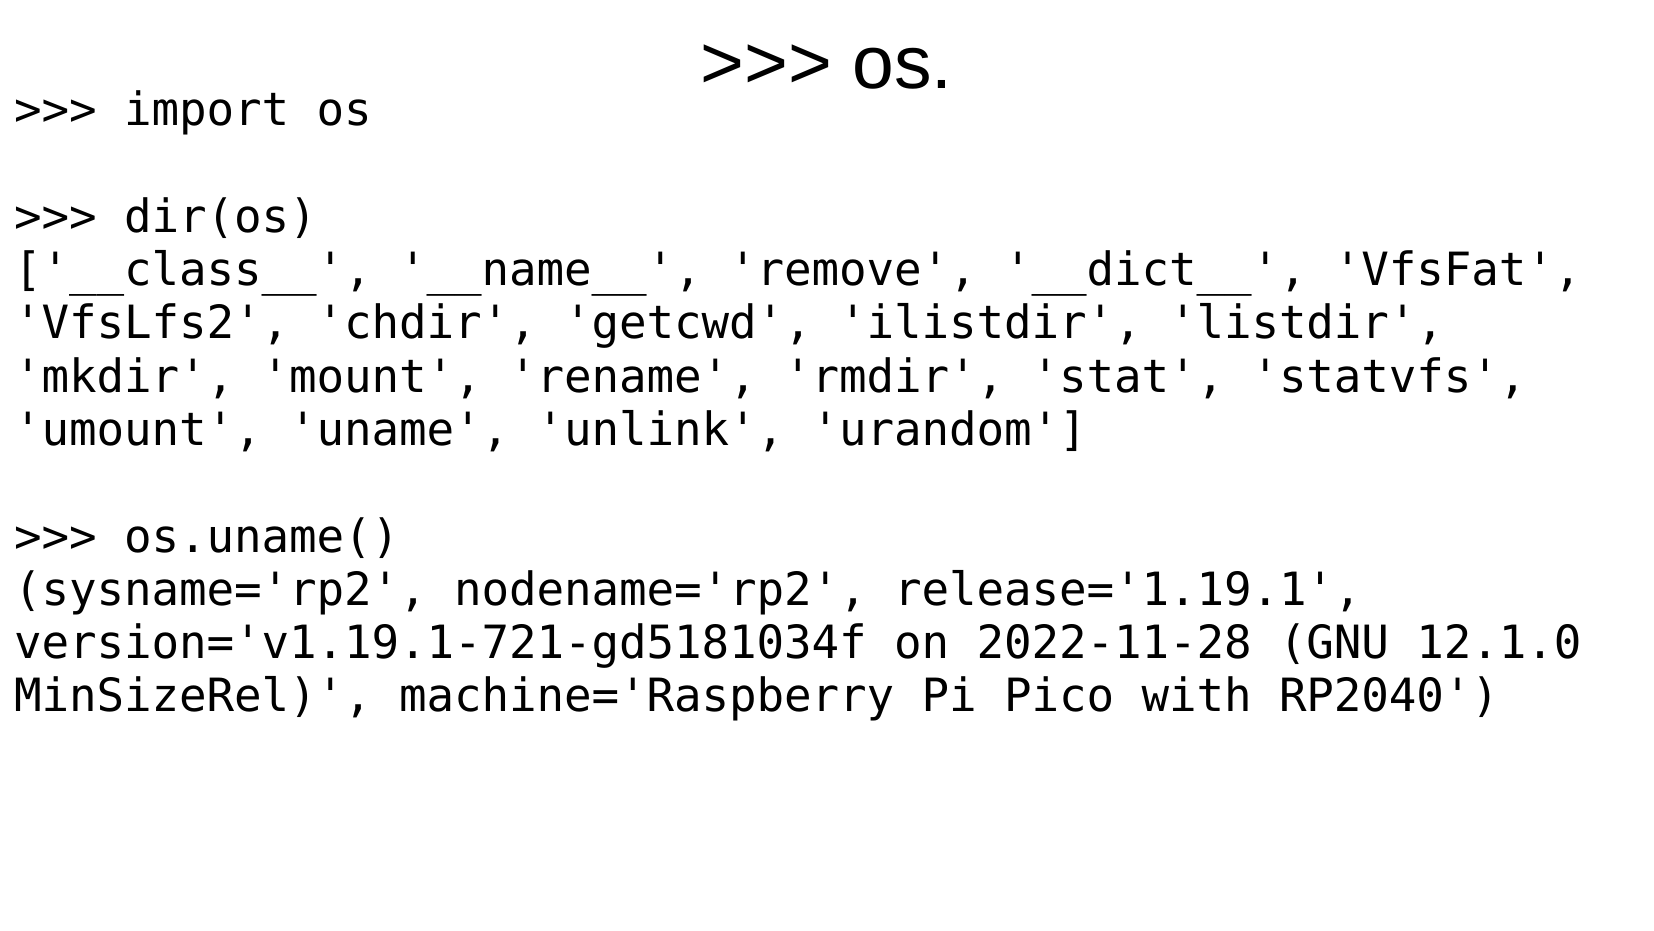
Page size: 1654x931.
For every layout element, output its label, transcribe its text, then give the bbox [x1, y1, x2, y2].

text_box >>> import os >>> dir(os) ['__class__', '__name__', 'remove', '__dict__', 'VfsFat', 'VfsLfs2', 'chdir', 'getcwd', 'ilistdir', 'listdir', 'mkdir', 'mount', 'rename', 'rmdir', 'stat', 'statvfs', 'umount', 'uname', 'unlink', 'urandom'] >>> os.uname() (sysname='rp2', nodename='rp2', release='1.19.1', version='v1.19.1-721-gd5181034f on 2022-11-28 (GNU 12.1.0 MinSizeRel)', machine='Raspberry Pi Pico with RP2040') [0, 75, 1654, 890]
title >>> os. [82, 20, 1571, 75]
